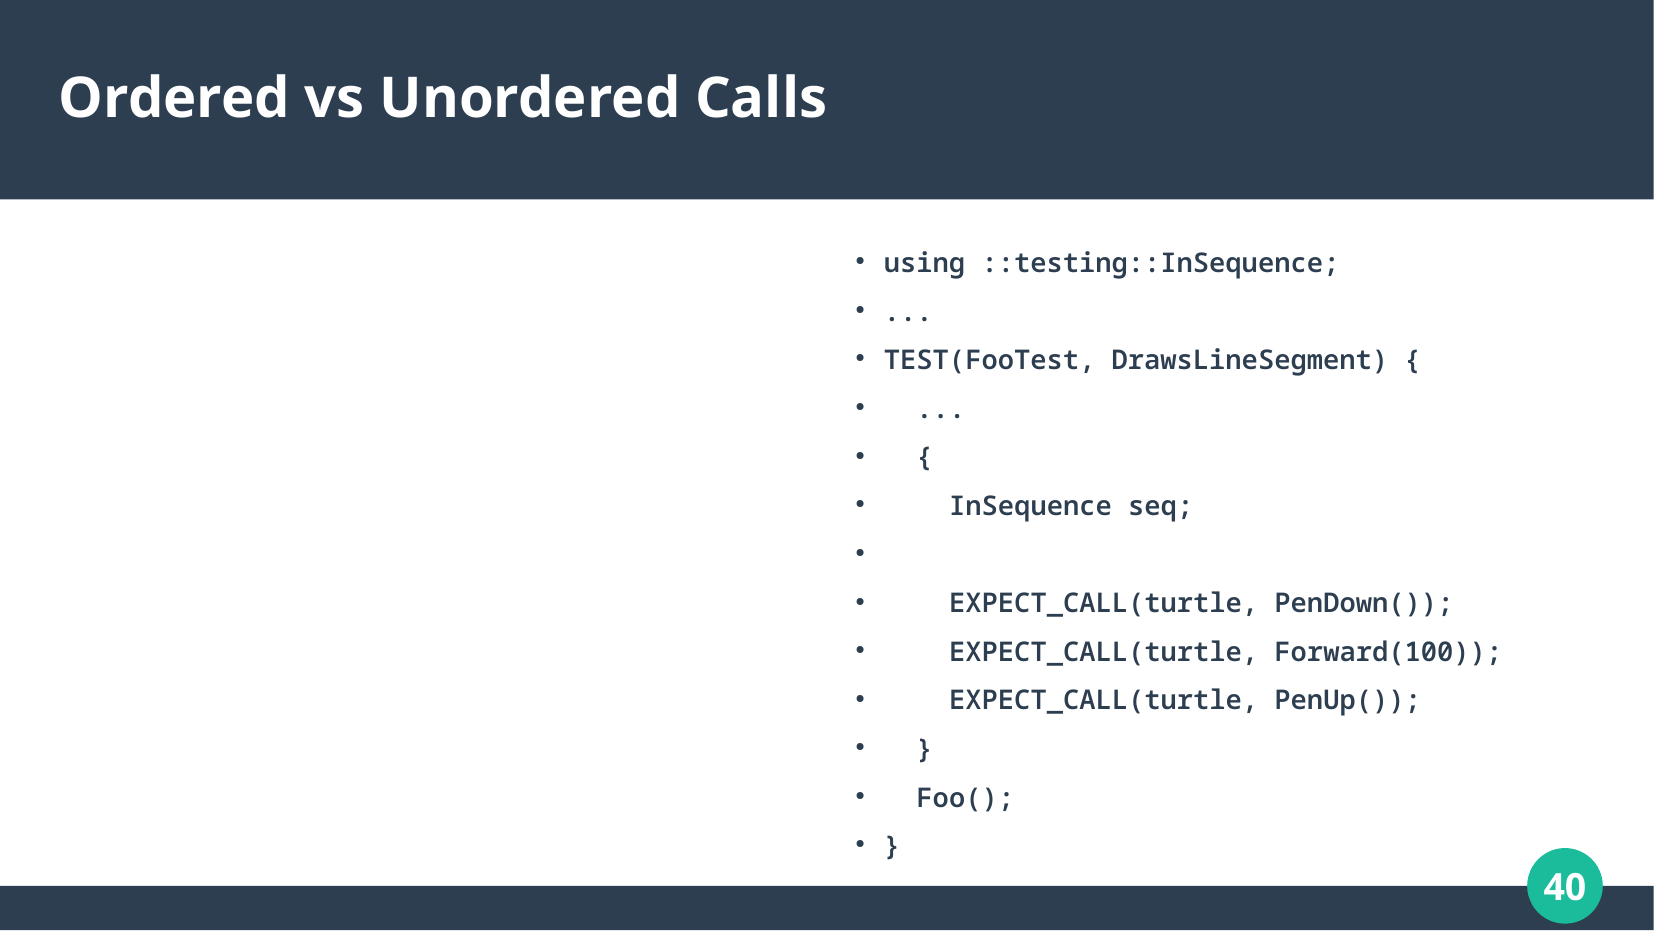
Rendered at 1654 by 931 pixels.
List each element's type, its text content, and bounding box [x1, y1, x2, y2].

list using ::testing::InSequence; ... TEST(FooTest, DrawsLineSegment) { ... { InSequence seq; EXPECT_CALL(turtle, PenDown()); EXPECT_CALL(turtle, Forward(100)); EXPECT_CALL(turtle, PenUp()); } Foo(); } [845, 243, 1596, 864]
title Ordered vs Unordered Calls [59, 37, 1595, 155]
